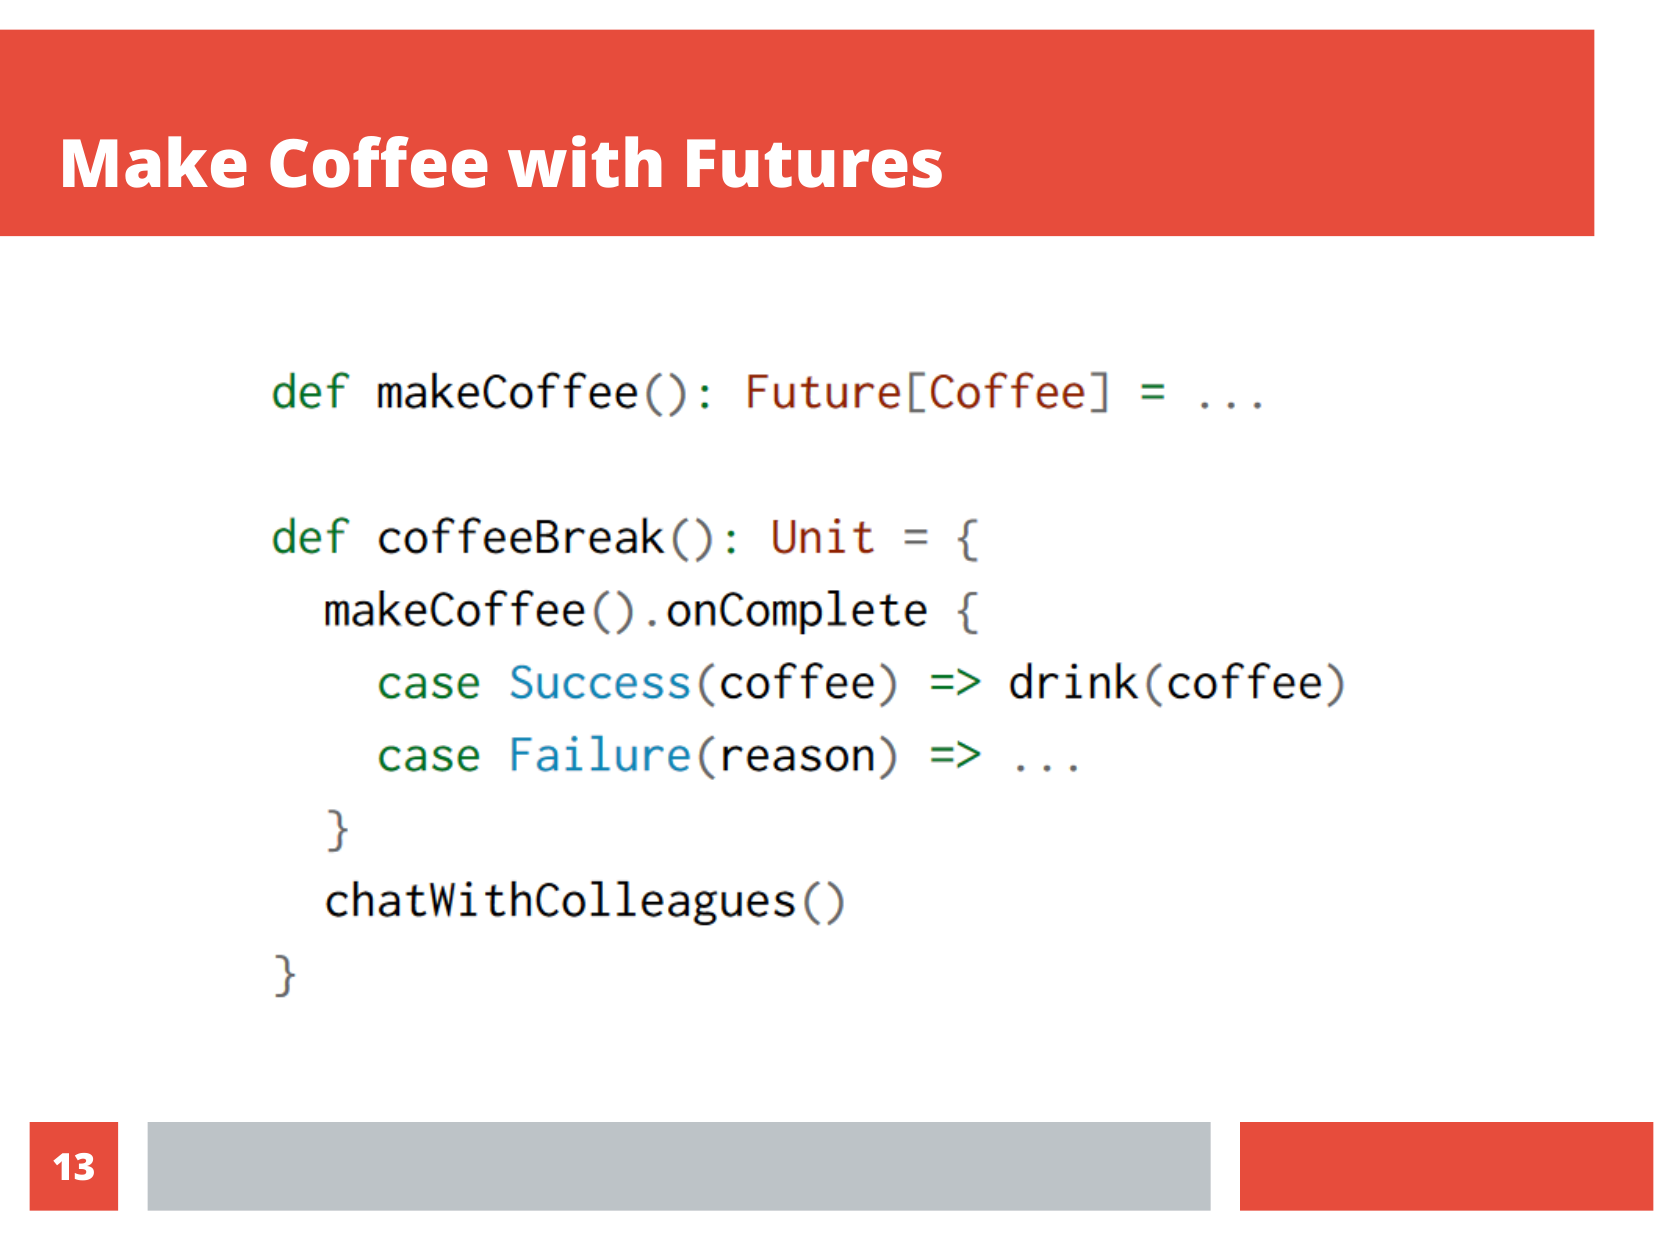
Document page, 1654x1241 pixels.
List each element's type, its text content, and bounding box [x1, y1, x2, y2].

picture [240, 342, 1371, 1024]
title Make Coffee with Futures [59, 59, 1595, 207]
